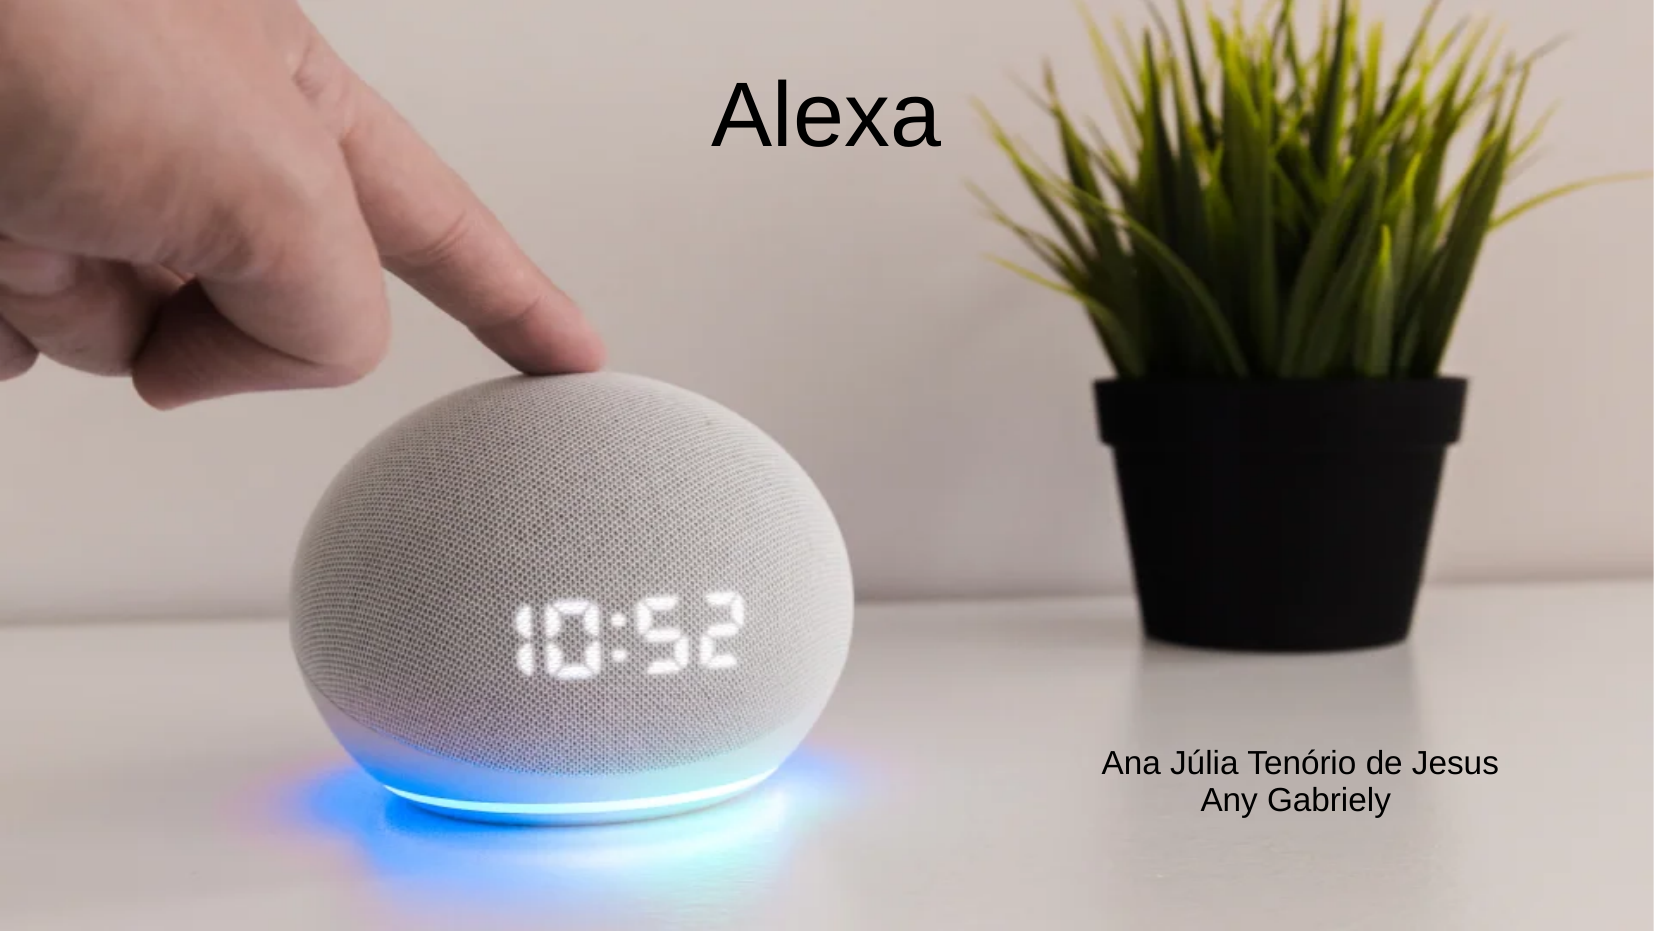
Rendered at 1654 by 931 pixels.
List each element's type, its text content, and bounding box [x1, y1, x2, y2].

title Alexa [82, 37, 1571, 193]
subtitle Ana Júlia Tenório de Jesus Any Gabriely [940, 620, 1654, 931]
picture [0, 0, 1654, 931]
